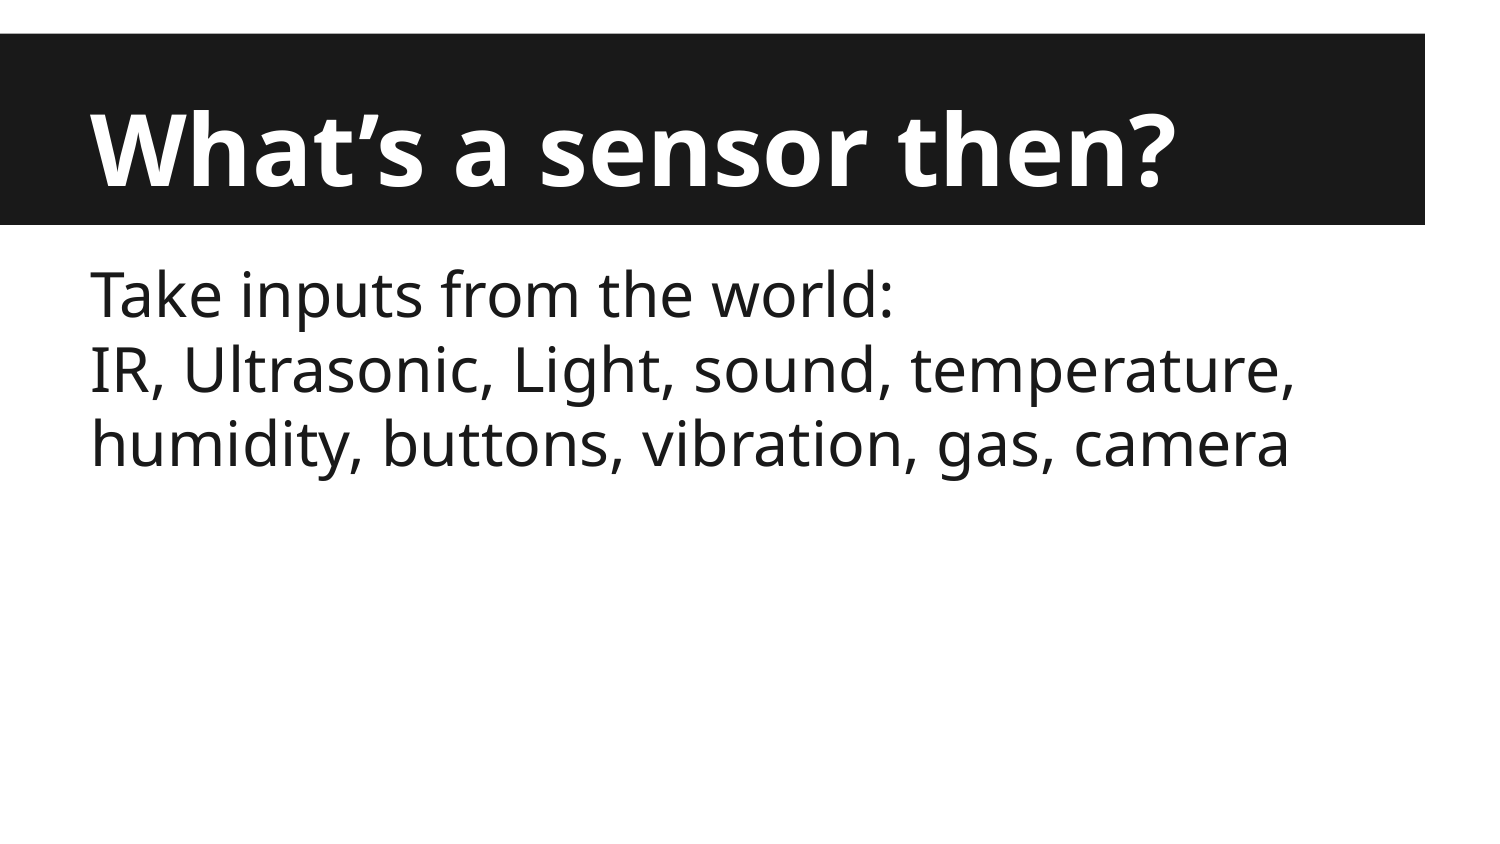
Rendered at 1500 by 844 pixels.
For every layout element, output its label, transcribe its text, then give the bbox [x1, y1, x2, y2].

title What’s a sensor then? [75, 33, 1425, 221]
list Take inputs from the world: IR, Ultrasonic, Light, sound, temperature, humidity, buttons, vibration, gas, camera [75, 239, 1425, 808]
